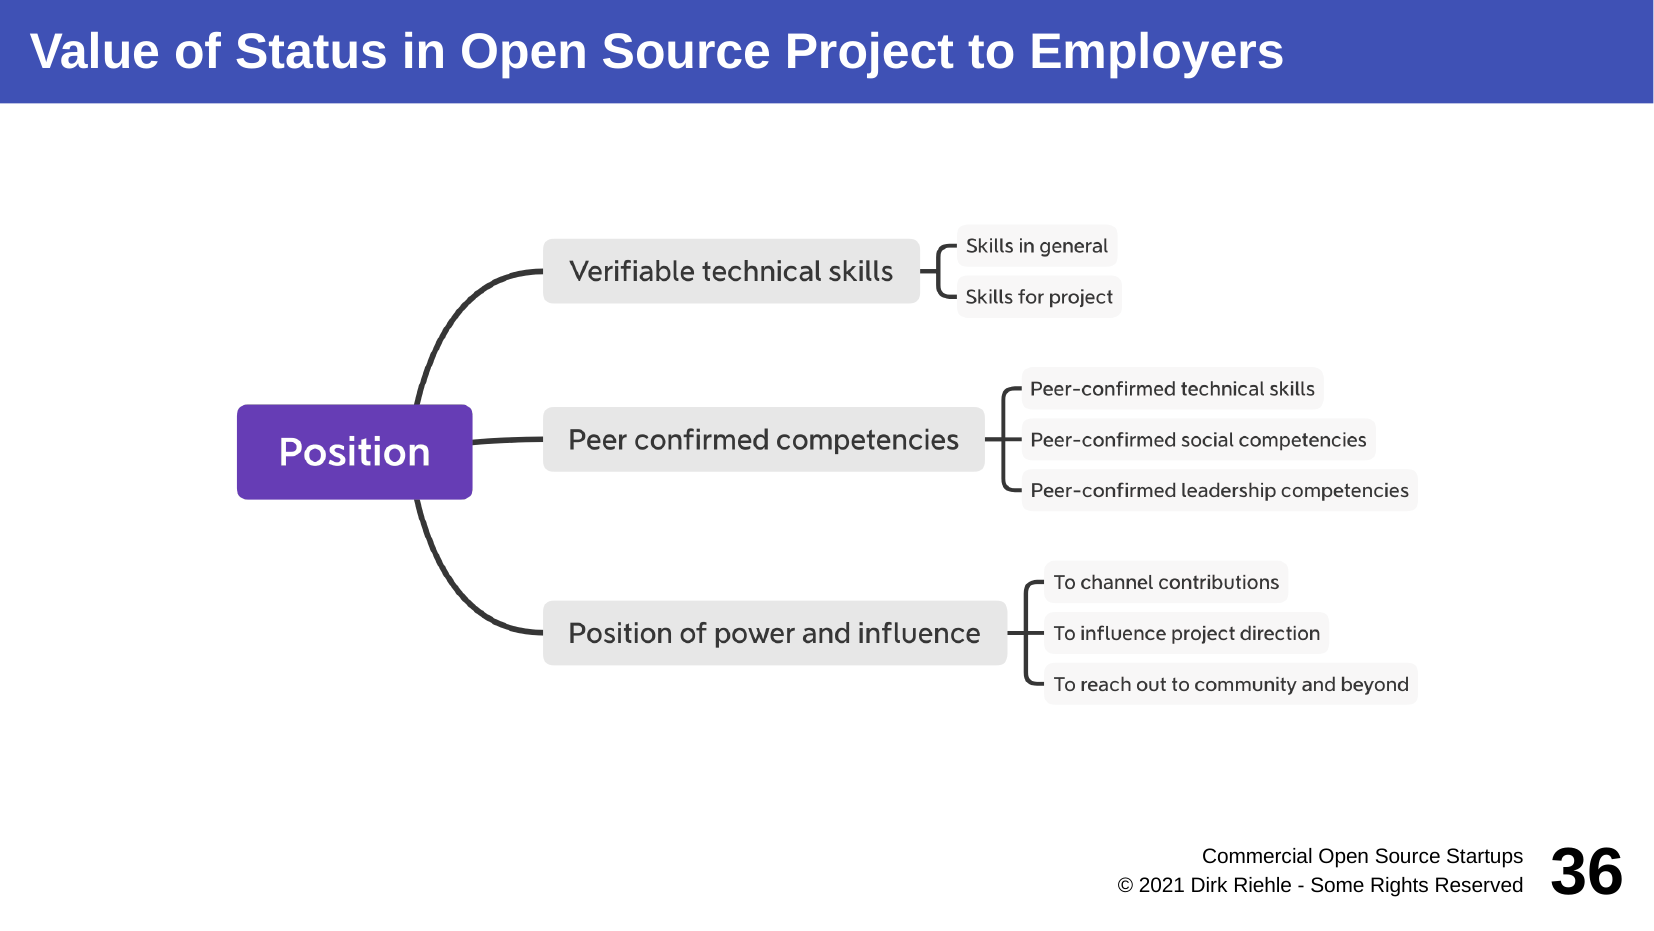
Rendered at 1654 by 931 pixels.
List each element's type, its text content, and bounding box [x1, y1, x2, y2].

title Value of Status in Open Source Project to Employers [0, 0, 1654, 104]
picture [236, 224, 1418, 705]
